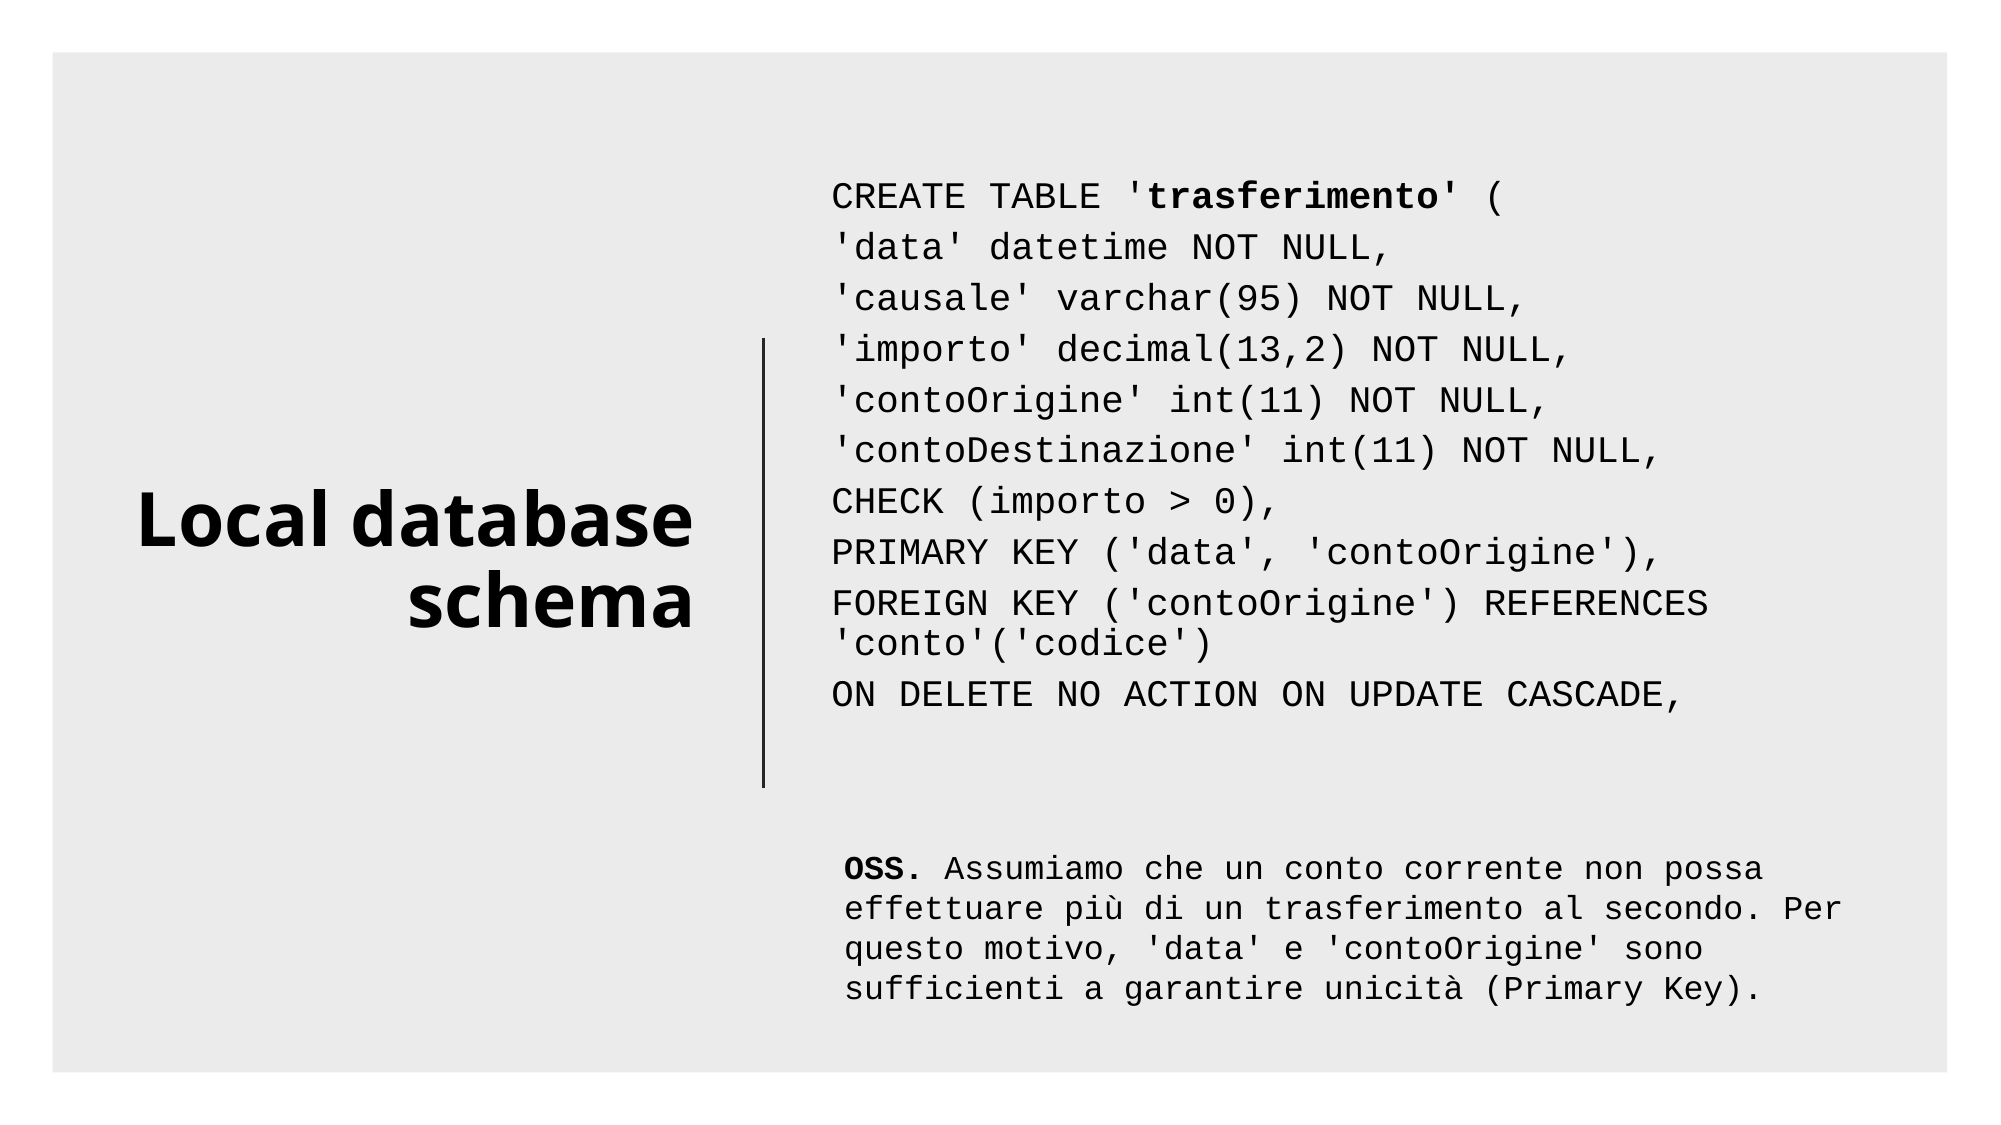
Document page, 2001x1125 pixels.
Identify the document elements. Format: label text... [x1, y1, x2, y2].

text_box CREATE TABLE 'trasferimento' ( 'data' datetime NOT NULL, 'causale' varchar(95) NOT NULL, 'importo' decimal(13,2) NOT NULL, 'contoOrigine' int(11) NOT NULL, 'contoDestinazione' int(11) NOT NULL, CHECK (importo > 0), PRIMARY KEY ('data', 'contoOrigine'), FOREIGN KEY ('contoOrigine') REFERENCES 'conto'('codice') ON DELETE NO ACTION ON UPDATE CASCADE, [816, 92, 1863, 901]
text_box [52, 52, 1948, 1073]
text_box OSS. Assumiamo che un conto corrente non possa effettuare più di un trasferimento al secondo. Per questo motivo, 'data' e 'contoOrigine' sono sufficienti a garantire unicità (Primary Key). [829, 838, 1928, 1115]
title Local database schema [69, 158, 711, 967]
